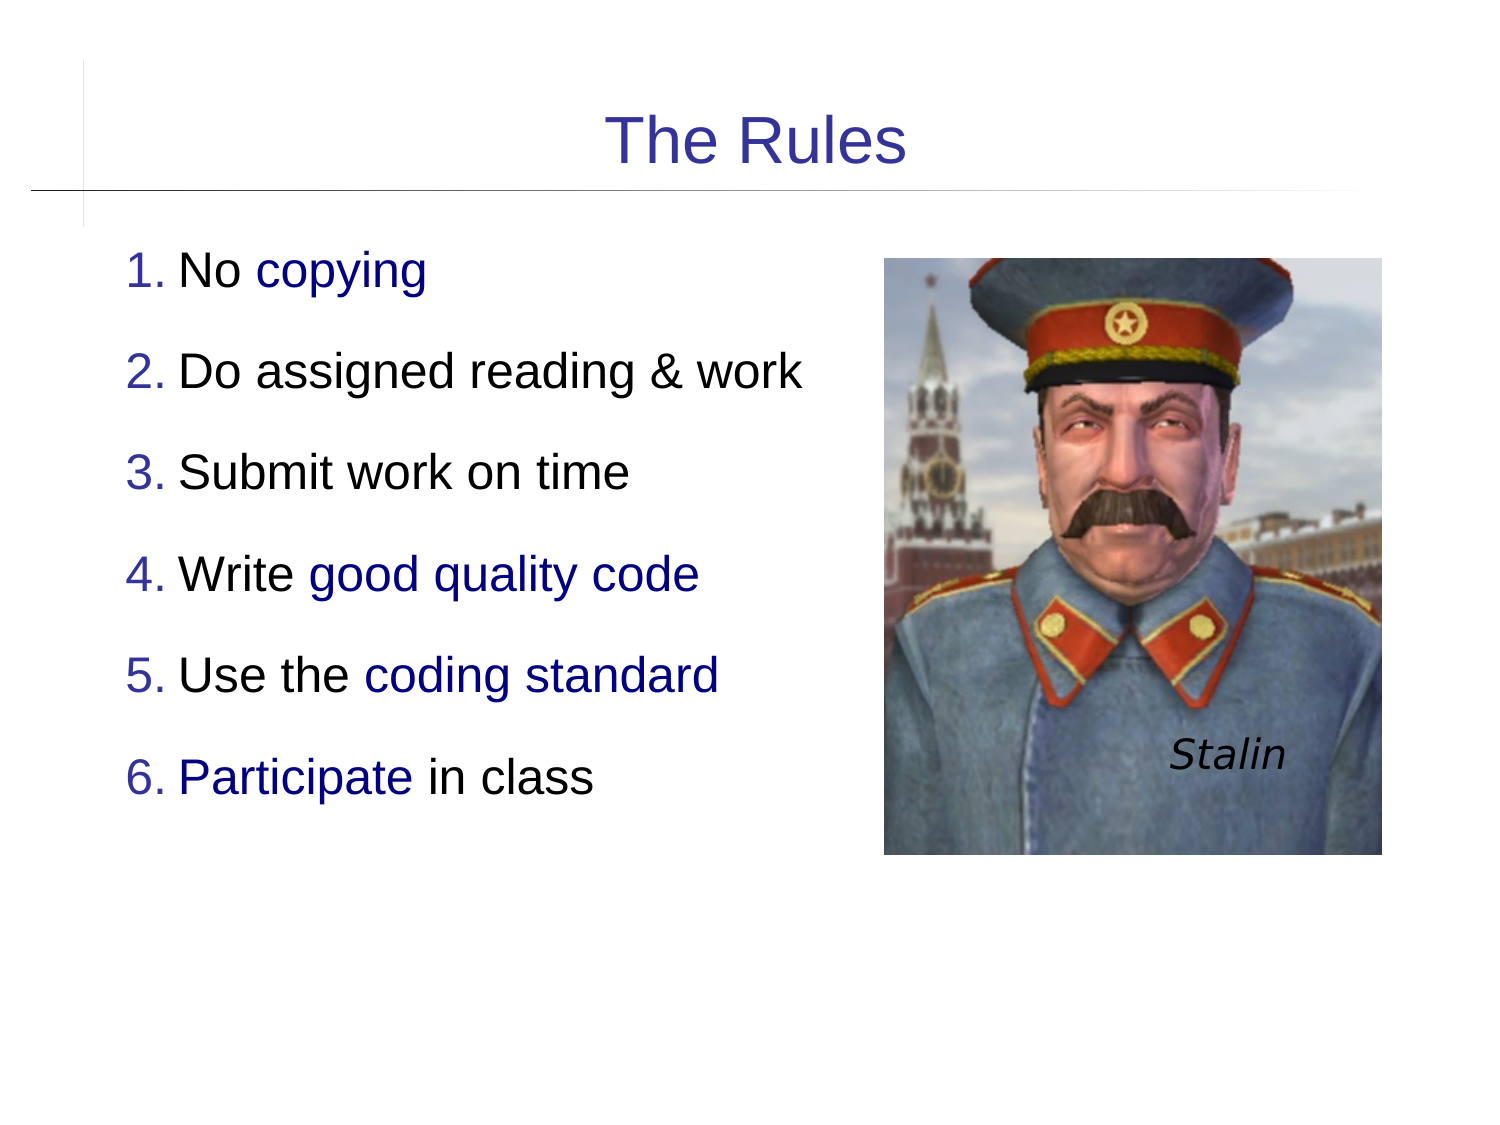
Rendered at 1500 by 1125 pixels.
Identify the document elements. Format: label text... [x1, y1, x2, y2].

text_box Stalin [1154, 720, 1303, 785]
title The Rules [62, 42, 1450, 185]
picture [884, 258, 1382, 855]
list No copying Do assigned reading & work Submit work on time Write good quality code Use the coding standard Participate in class [110, 229, 855, 1081]
